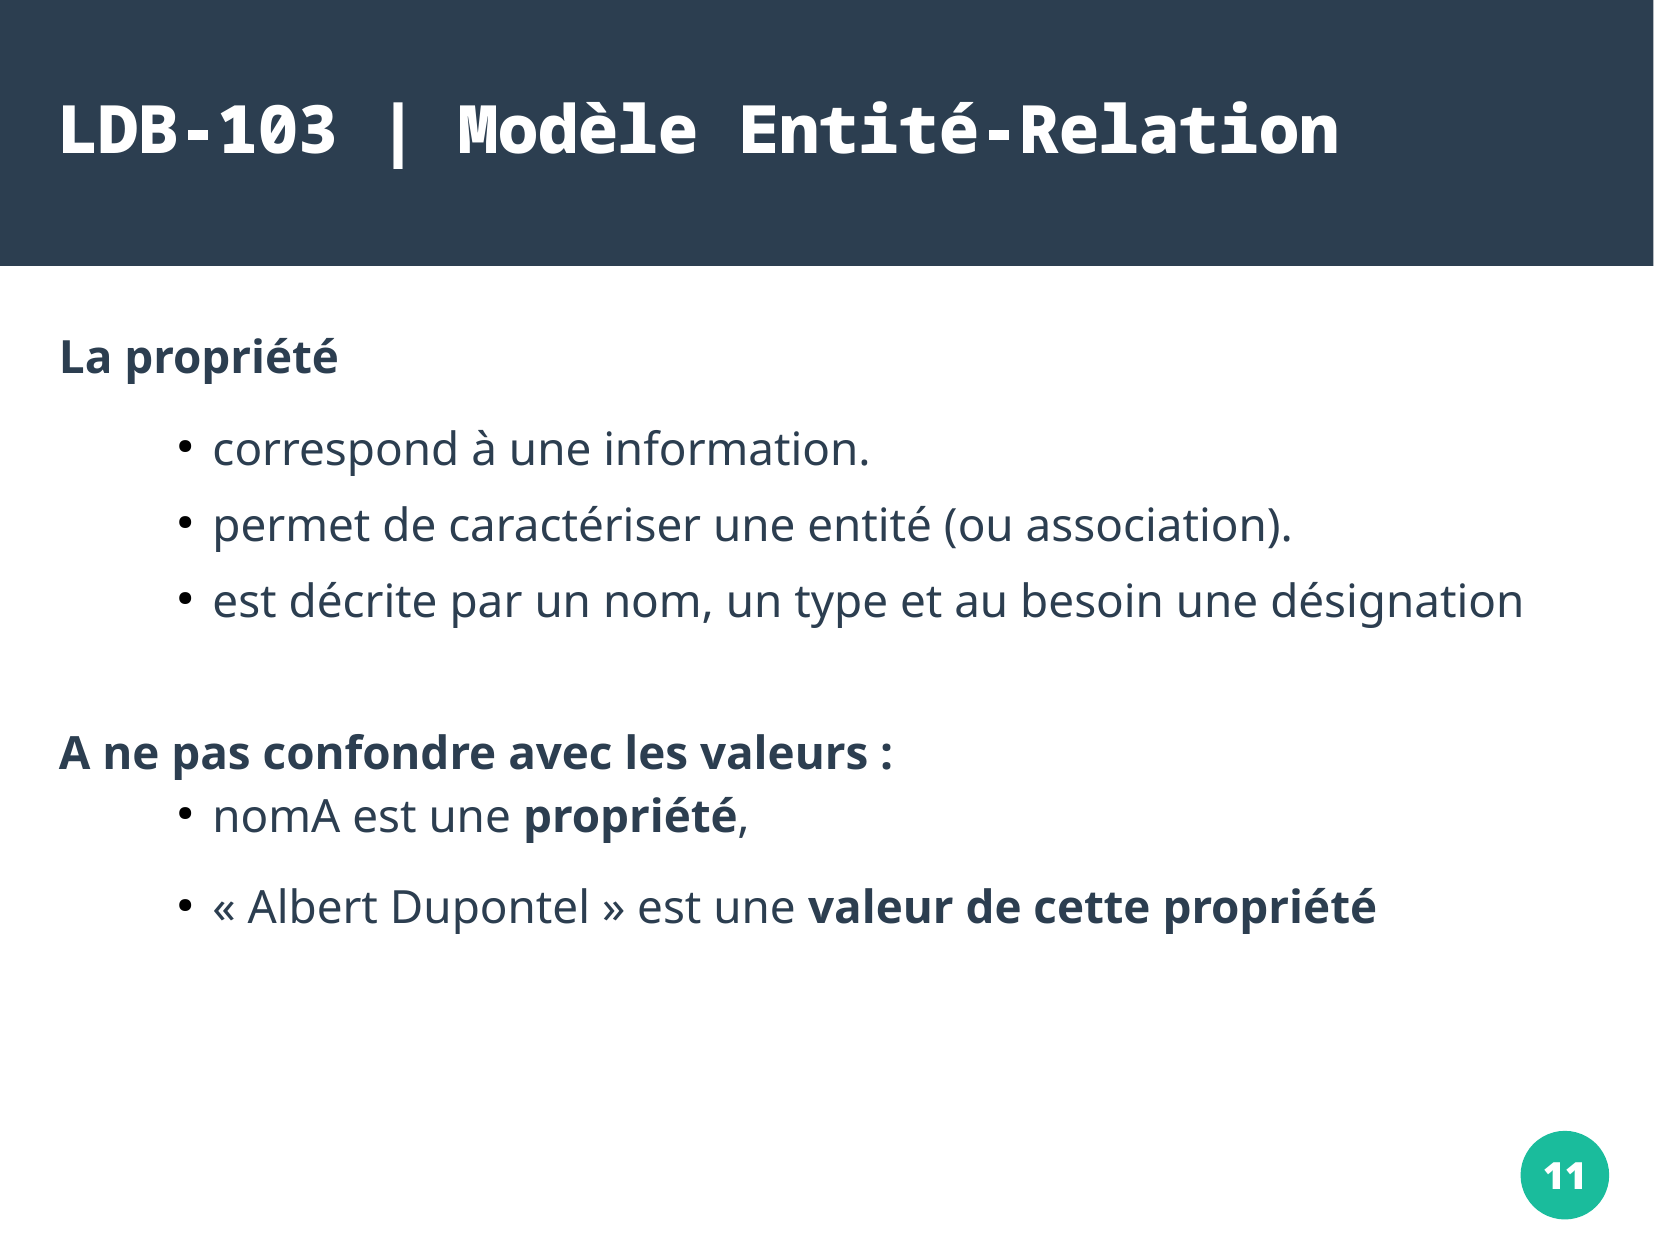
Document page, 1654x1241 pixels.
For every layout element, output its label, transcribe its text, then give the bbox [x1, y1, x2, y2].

list La propriété correspond à une information. permet de caractériser une entité (ou association). est décrite par un nom, un type et au besoin une désignation A ne pas confondre avec les valeurs : nomA est une propriété, « Albert Dupontel » est une valeur de cette propriété [58, 324, 1595, 1152]
title LDB-103 | Modèle Entité-Relation [58, 49, 1595, 207]
